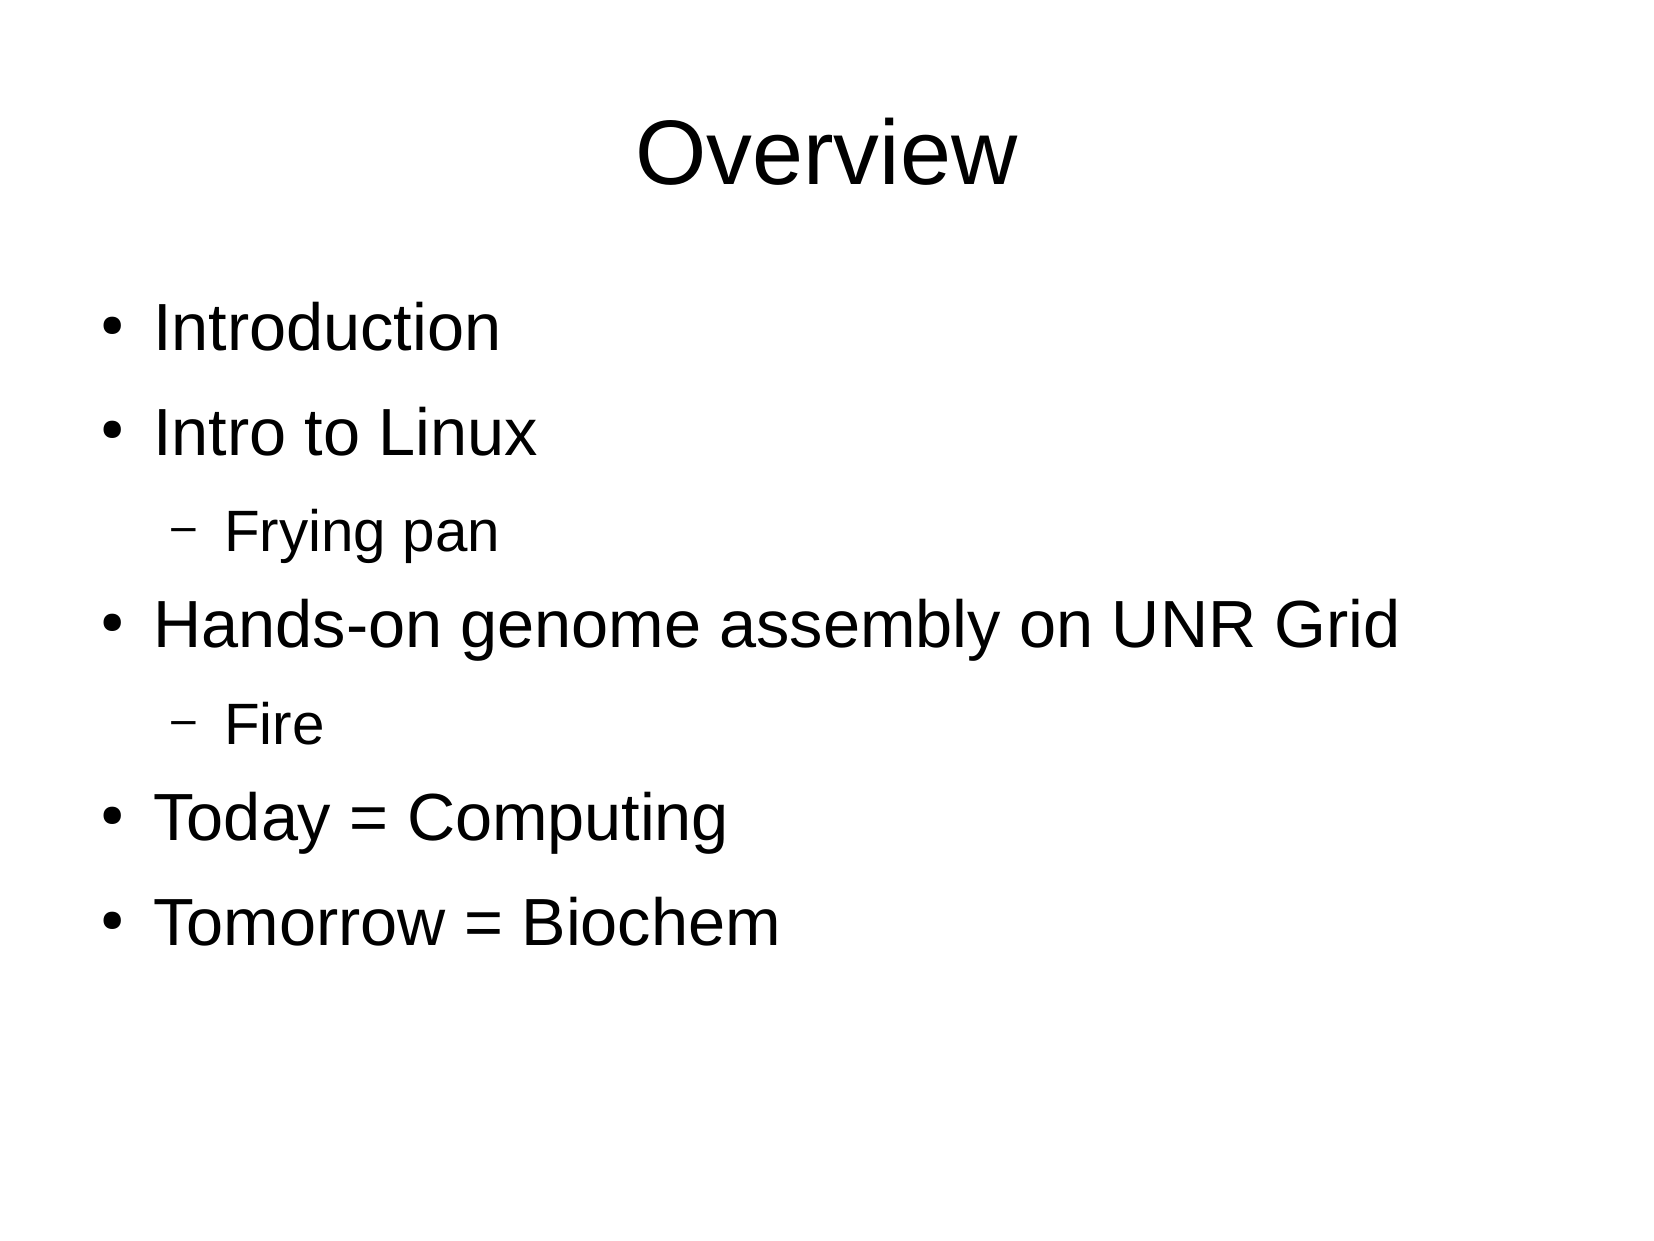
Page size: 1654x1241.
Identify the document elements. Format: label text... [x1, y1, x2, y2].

title Overview [82, 49, 1571, 257]
list Introduction Intro to Linux Frying pan Hands-on genome assembly on UNR Grid Fire Today = Computing Tomorrow = Biochem [82, 290, 1571, 1010]
